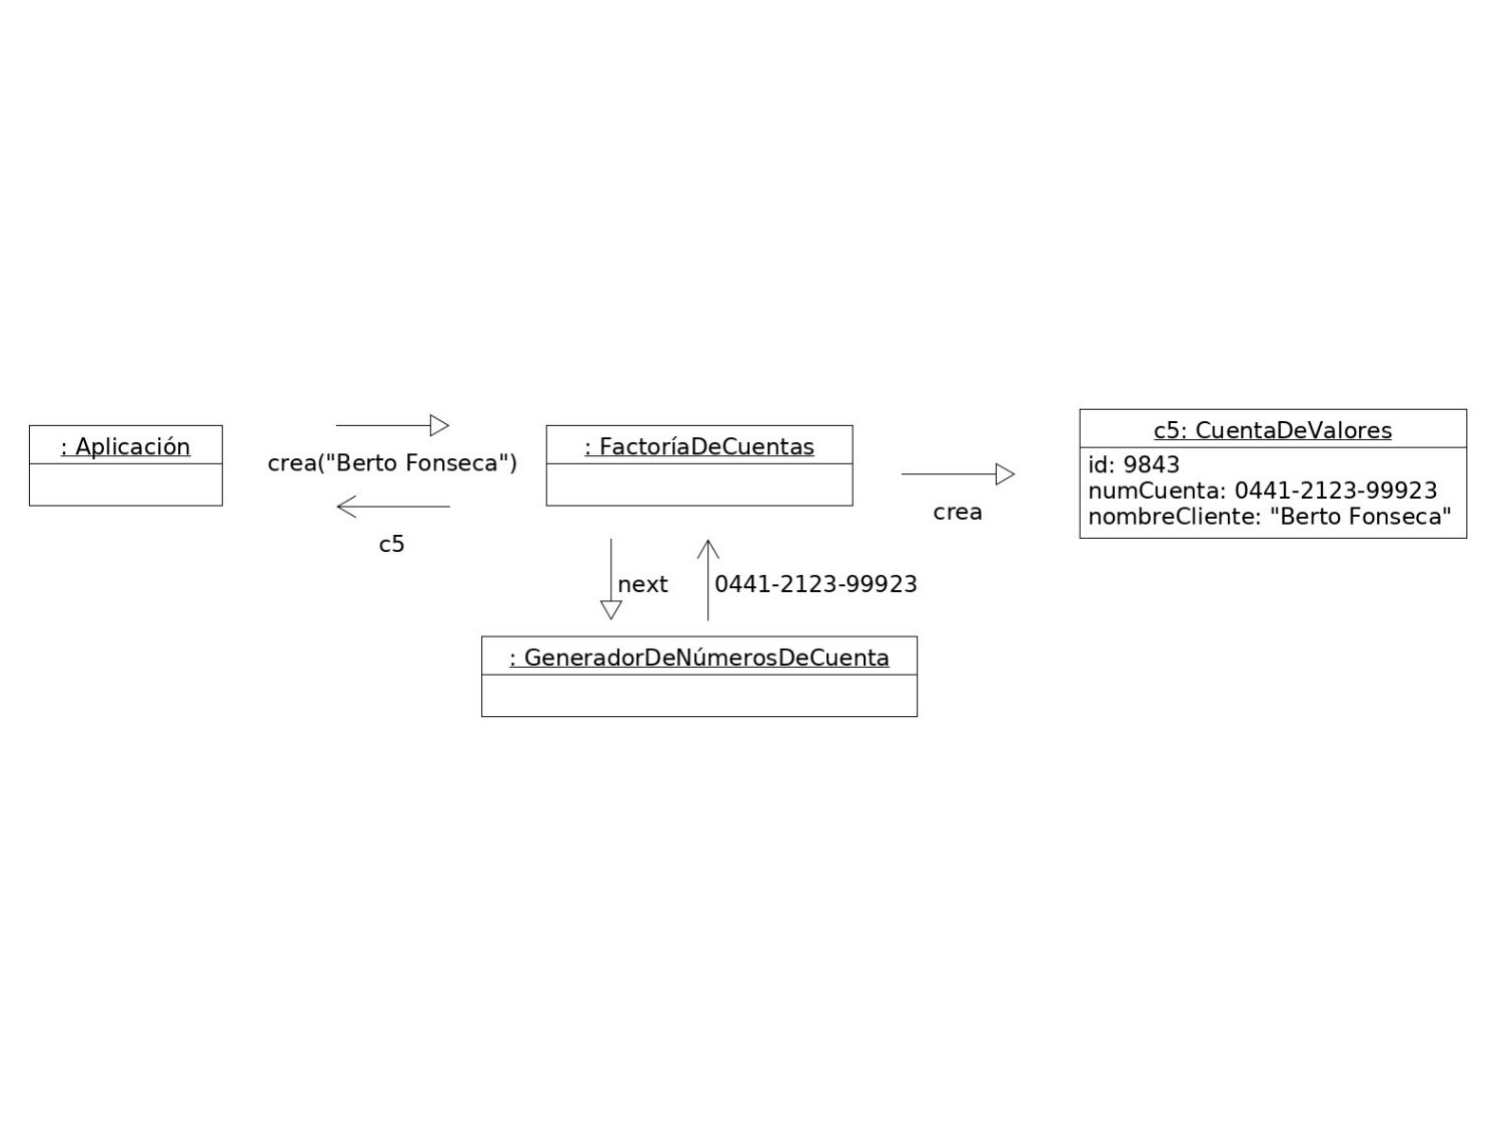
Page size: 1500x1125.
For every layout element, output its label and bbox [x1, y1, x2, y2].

picture [26, 403, 1474, 722]
